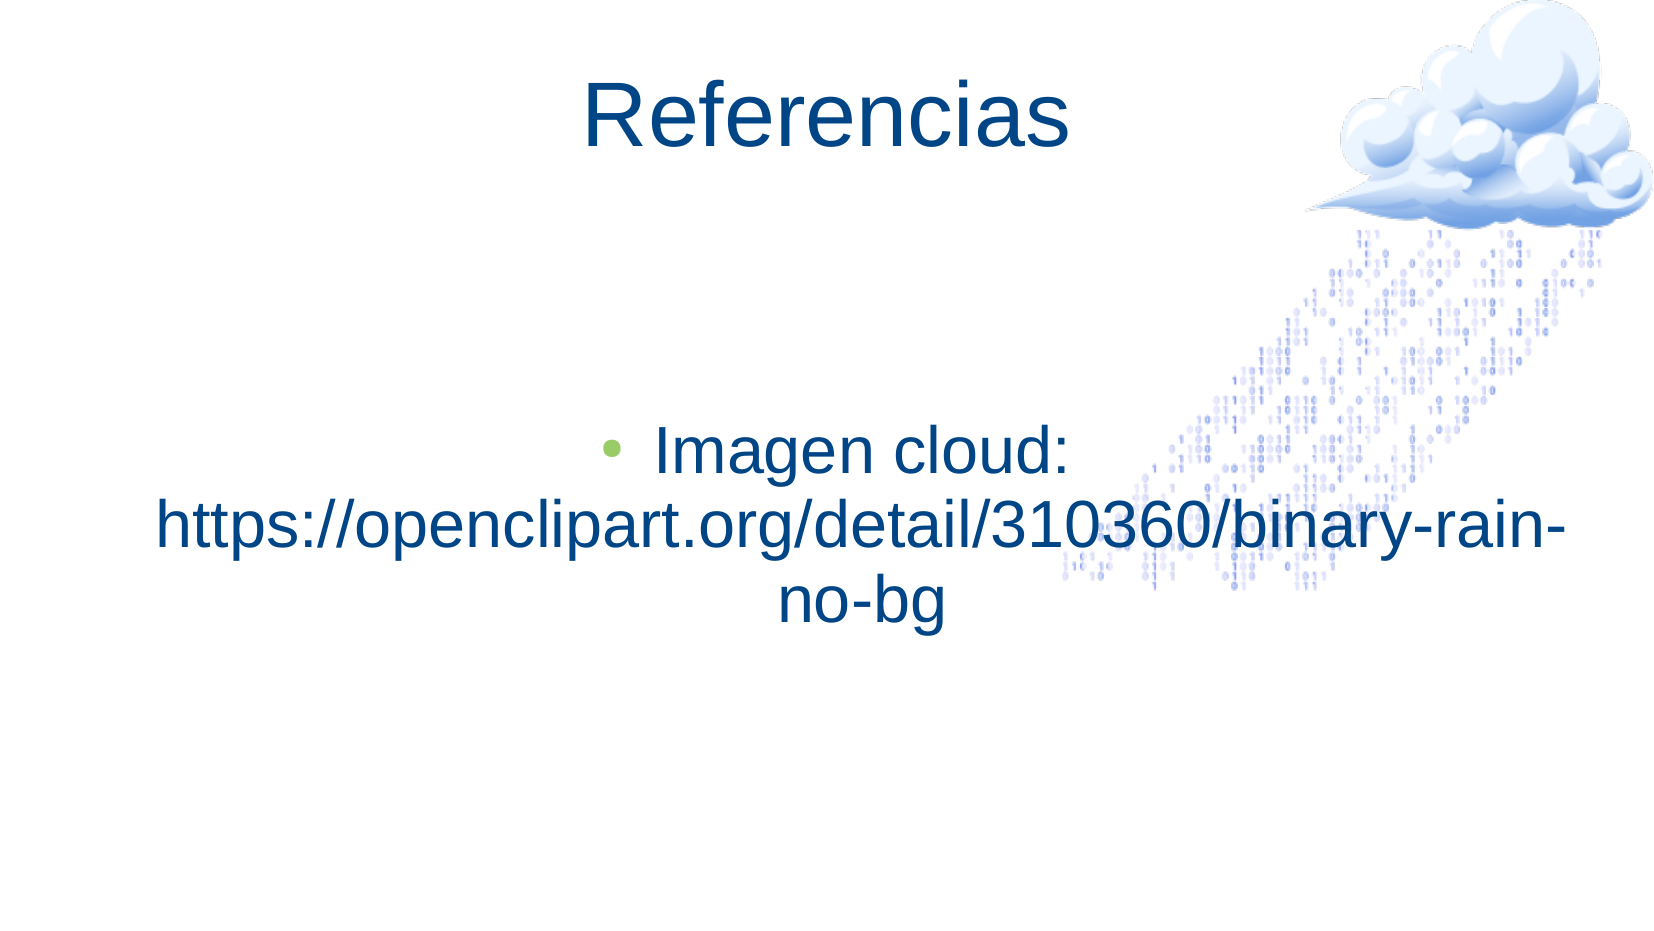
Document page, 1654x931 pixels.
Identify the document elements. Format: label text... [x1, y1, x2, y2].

title Referencias [82, 37, 1571, 193]
subtitle Imagen cloud: https://openclipart.org/detail/310360/binary-rain-no-bg [82, 217, 1571, 758]
picture [1062, 0, 1654, 591]
